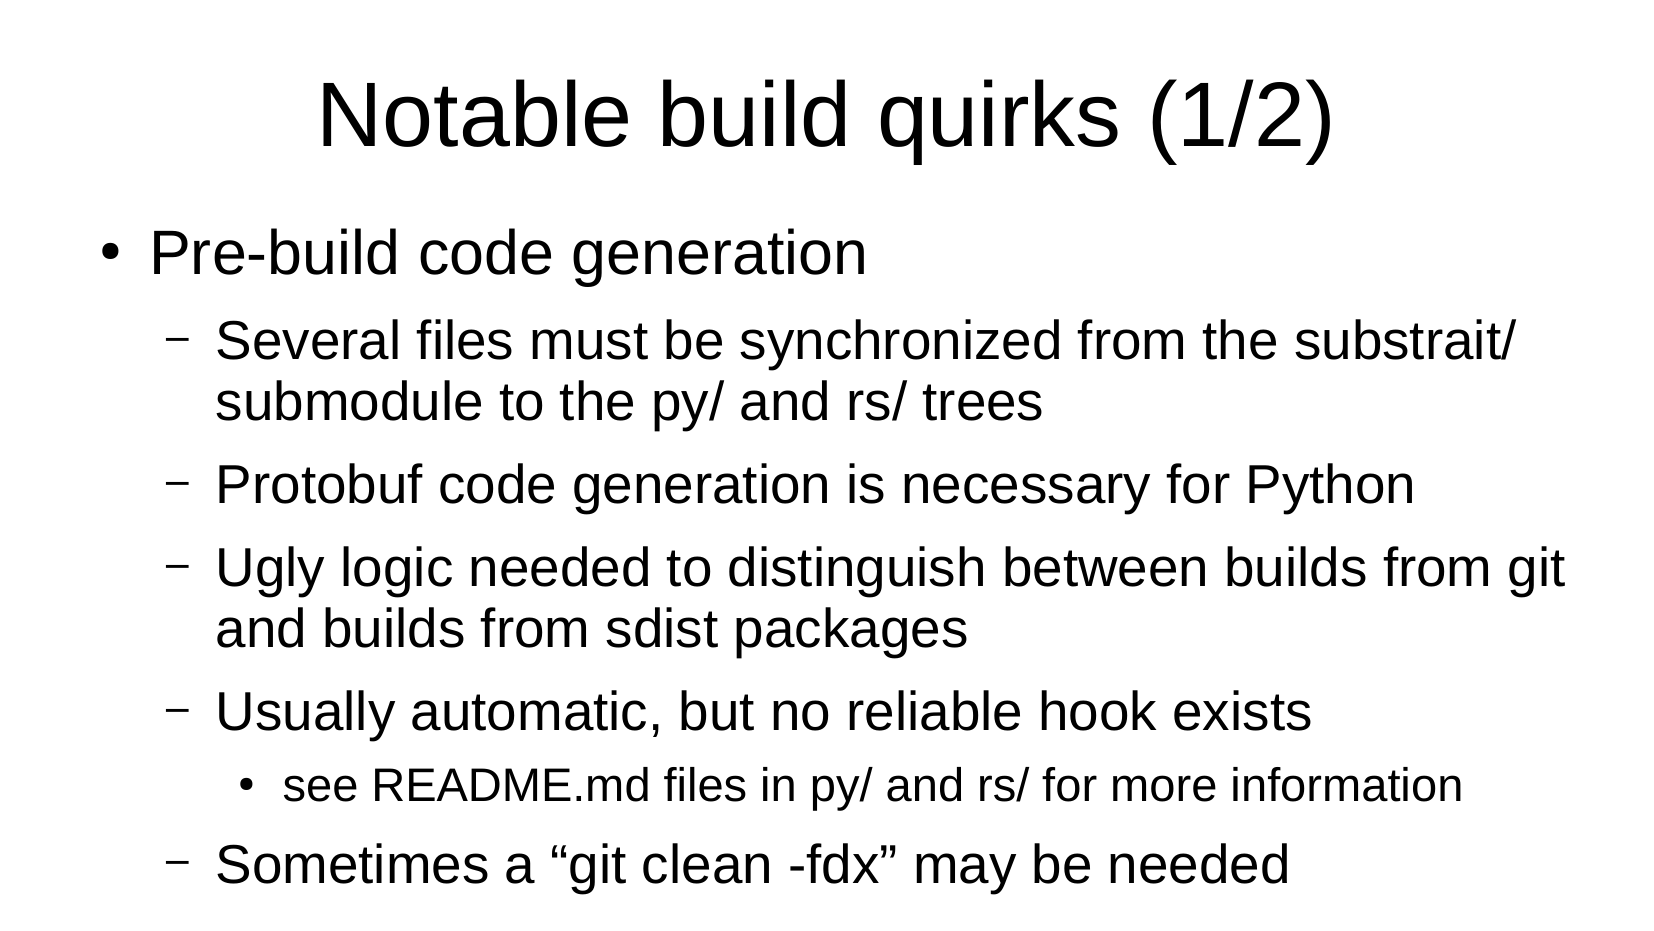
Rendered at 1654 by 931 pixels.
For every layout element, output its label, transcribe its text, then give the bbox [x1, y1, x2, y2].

list Pre-build code generation Several files must be synchronized from the substrait/ submodule to the py/ and rs/ trees Protobuf code generation is necessary for Python Ugly logic needed to distinguish between builds from git and builds from sdist packages Usually automatic, but no reliable hook exists see README.md files in py/ and rs/ for more information Sometimes a “git clean -fdx” may be needed [82, 217, 1571, 901]
title Notable build quirks (1/2) [82, 37, 1571, 193]
